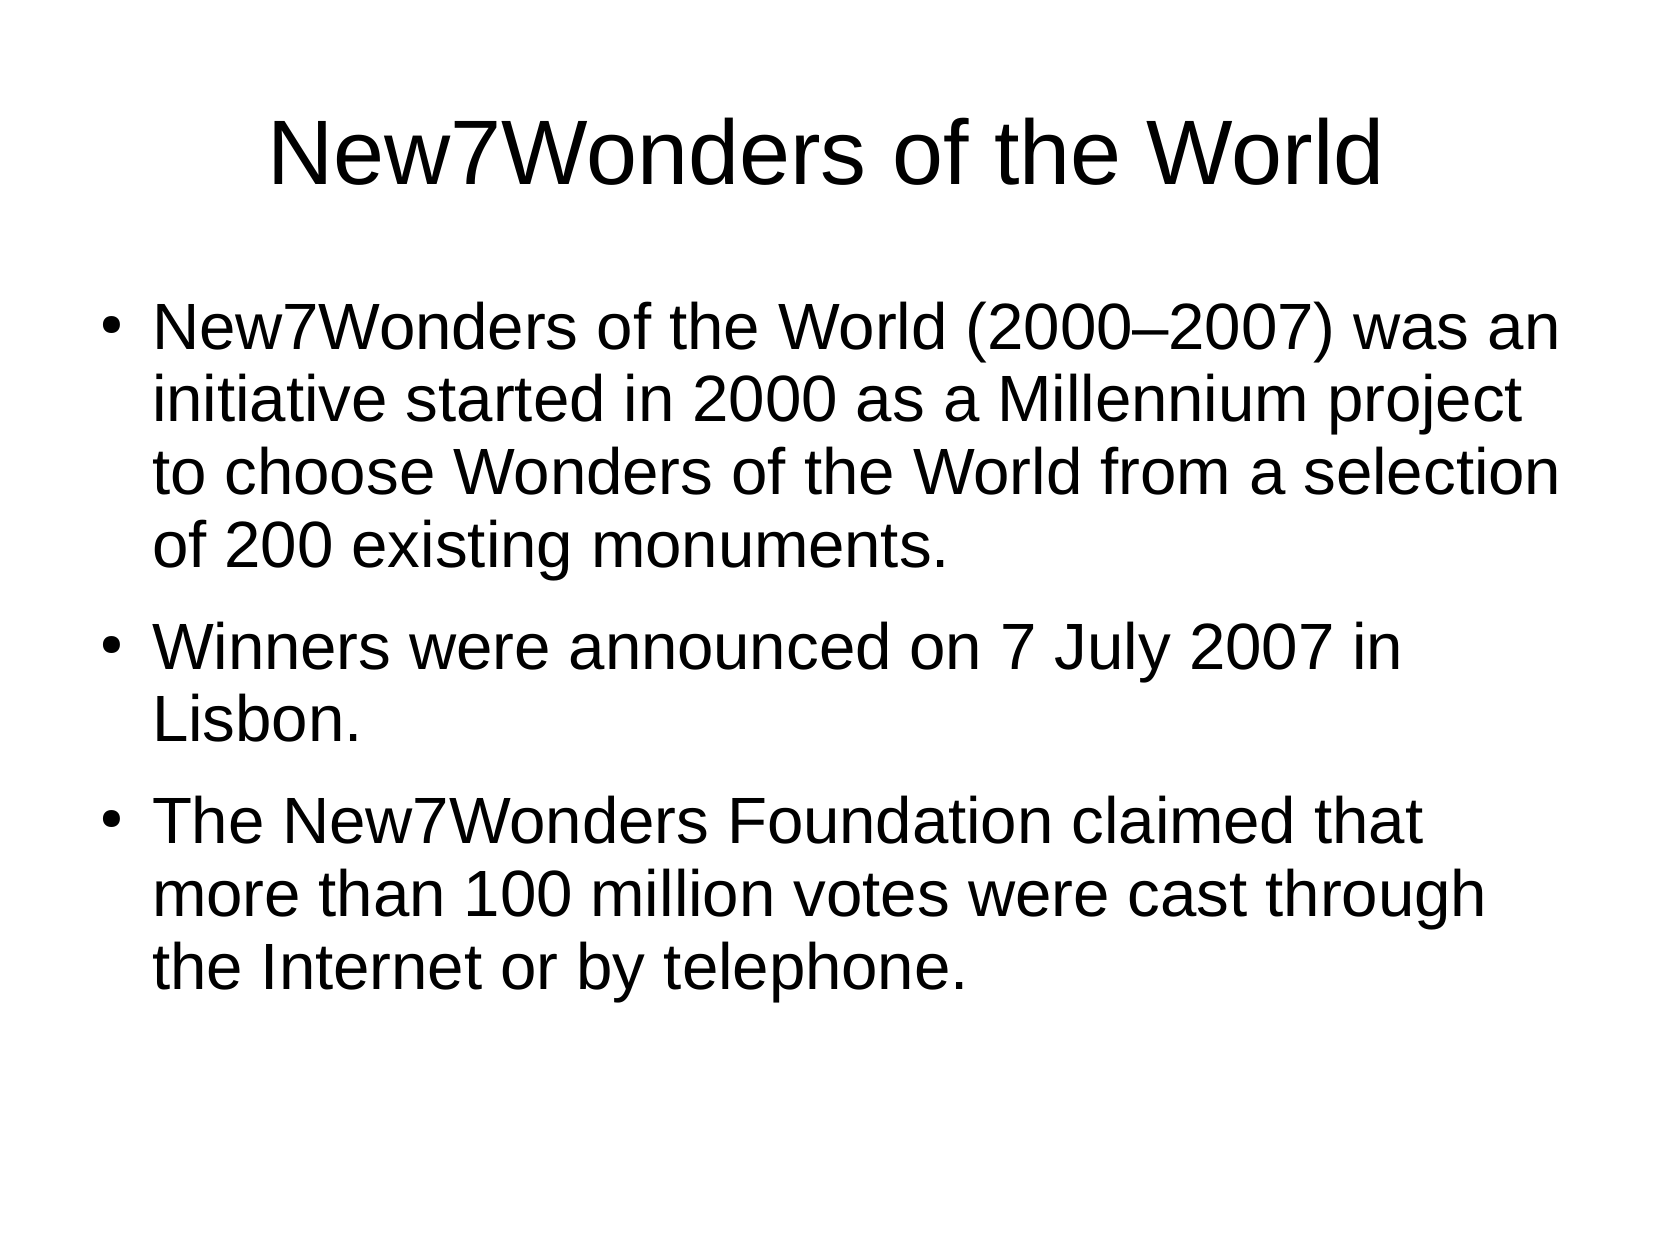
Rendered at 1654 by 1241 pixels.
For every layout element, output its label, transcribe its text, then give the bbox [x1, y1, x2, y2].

title New7Wonders of the World [82, 49, 1571, 257]
list New7Wonders of the World (2000–2007) was an initiative started in 2000 as a Millennium project to choose Wonders of the World from a selection of 200 existing monuments. Winners were announced on 7 July 2007 in Lisbon. The New7Wonders Foundation claimed that more than 100 million votes were cast through the Internet or by telephone. [82, 290, 1571, 1010]
